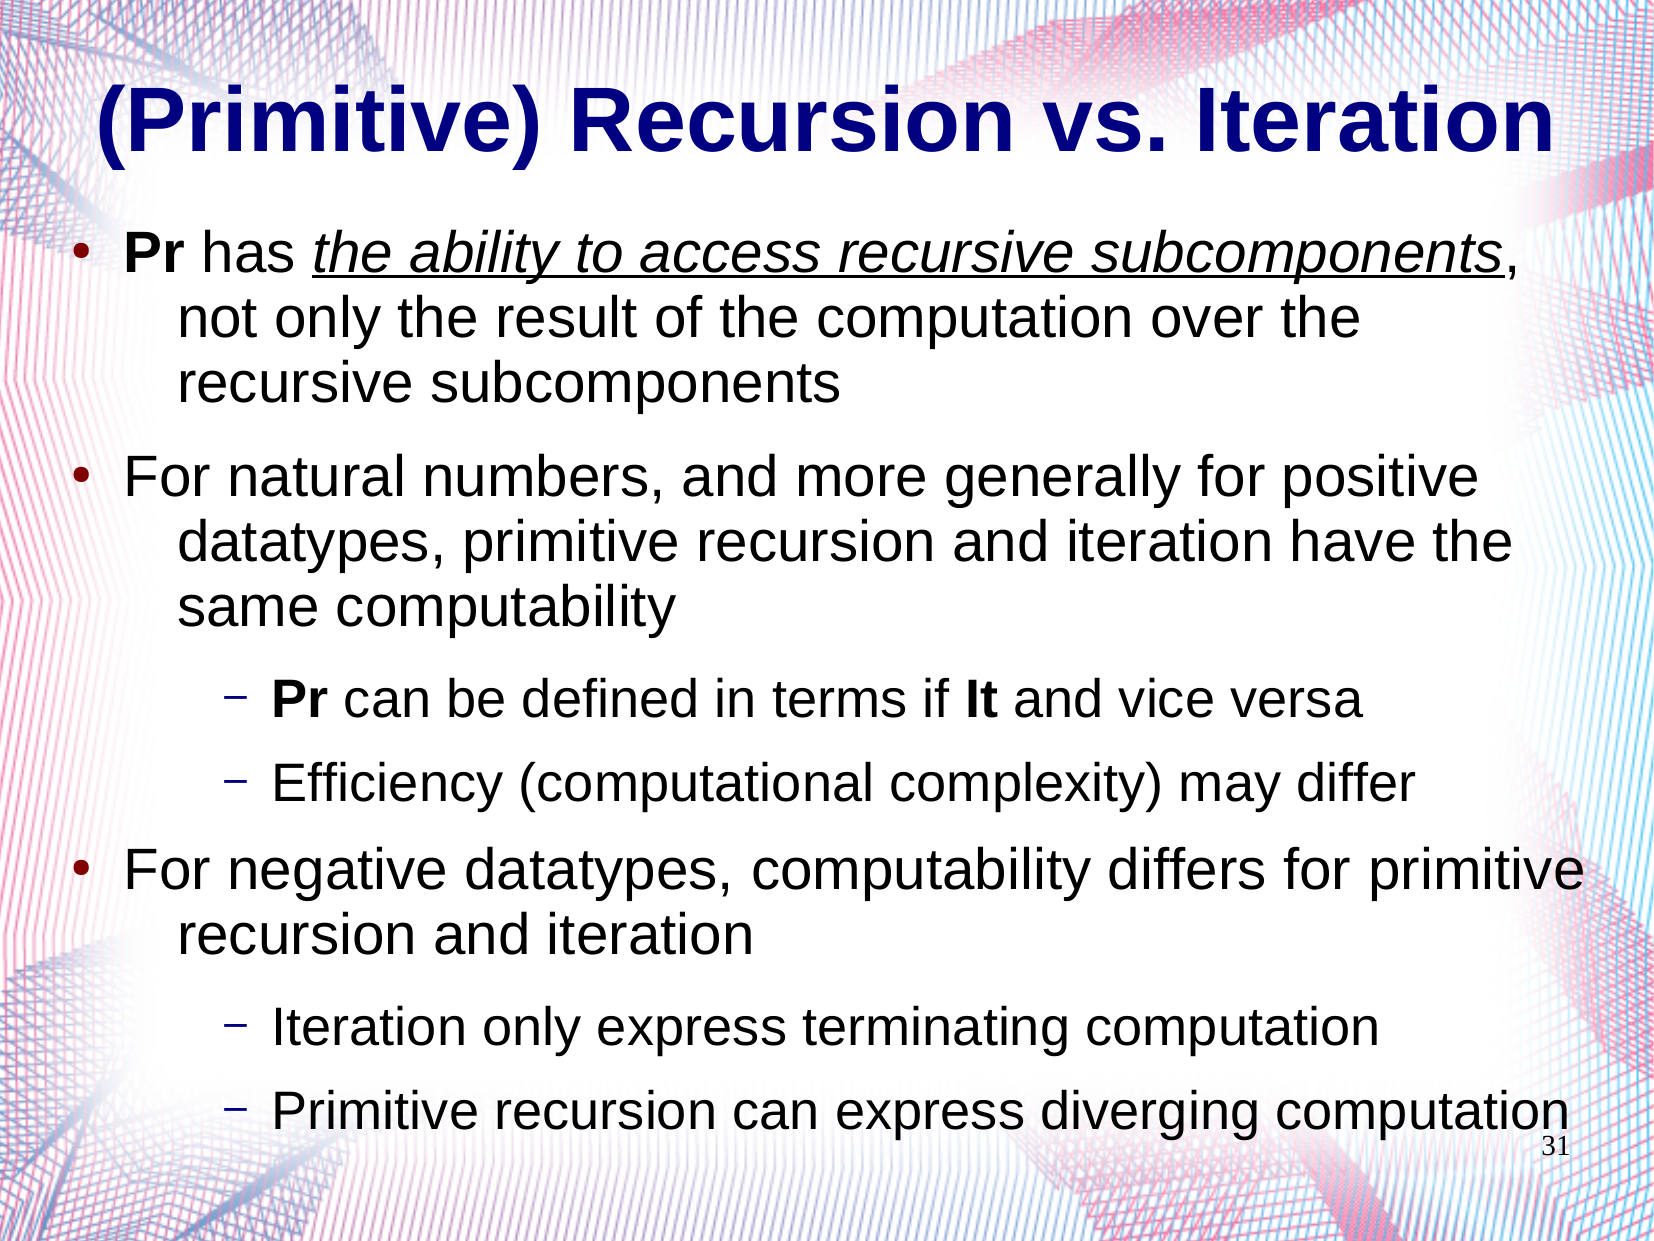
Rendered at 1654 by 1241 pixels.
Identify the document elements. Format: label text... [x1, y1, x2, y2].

list Pr has the ability to access recursive subcomponents, not only the result of the computation over the recursive subcomponents For natural numbers, and more generally for positive datatypes, primitive recursion and iteration have the same computability Pr can be defined in terms if It and vice versa Efficiency (computational complexity) may differ For negative datatypes, computability differs for primitive recursion and iteration Iteration only express terminating computation Primitive recursion can express diverging computation [35, 219, 1595, 1142]
picture [0, 0, 1654, 1241]
title (Primitive) Recursion vs. Iteration [82, 49, 1571, 189]
